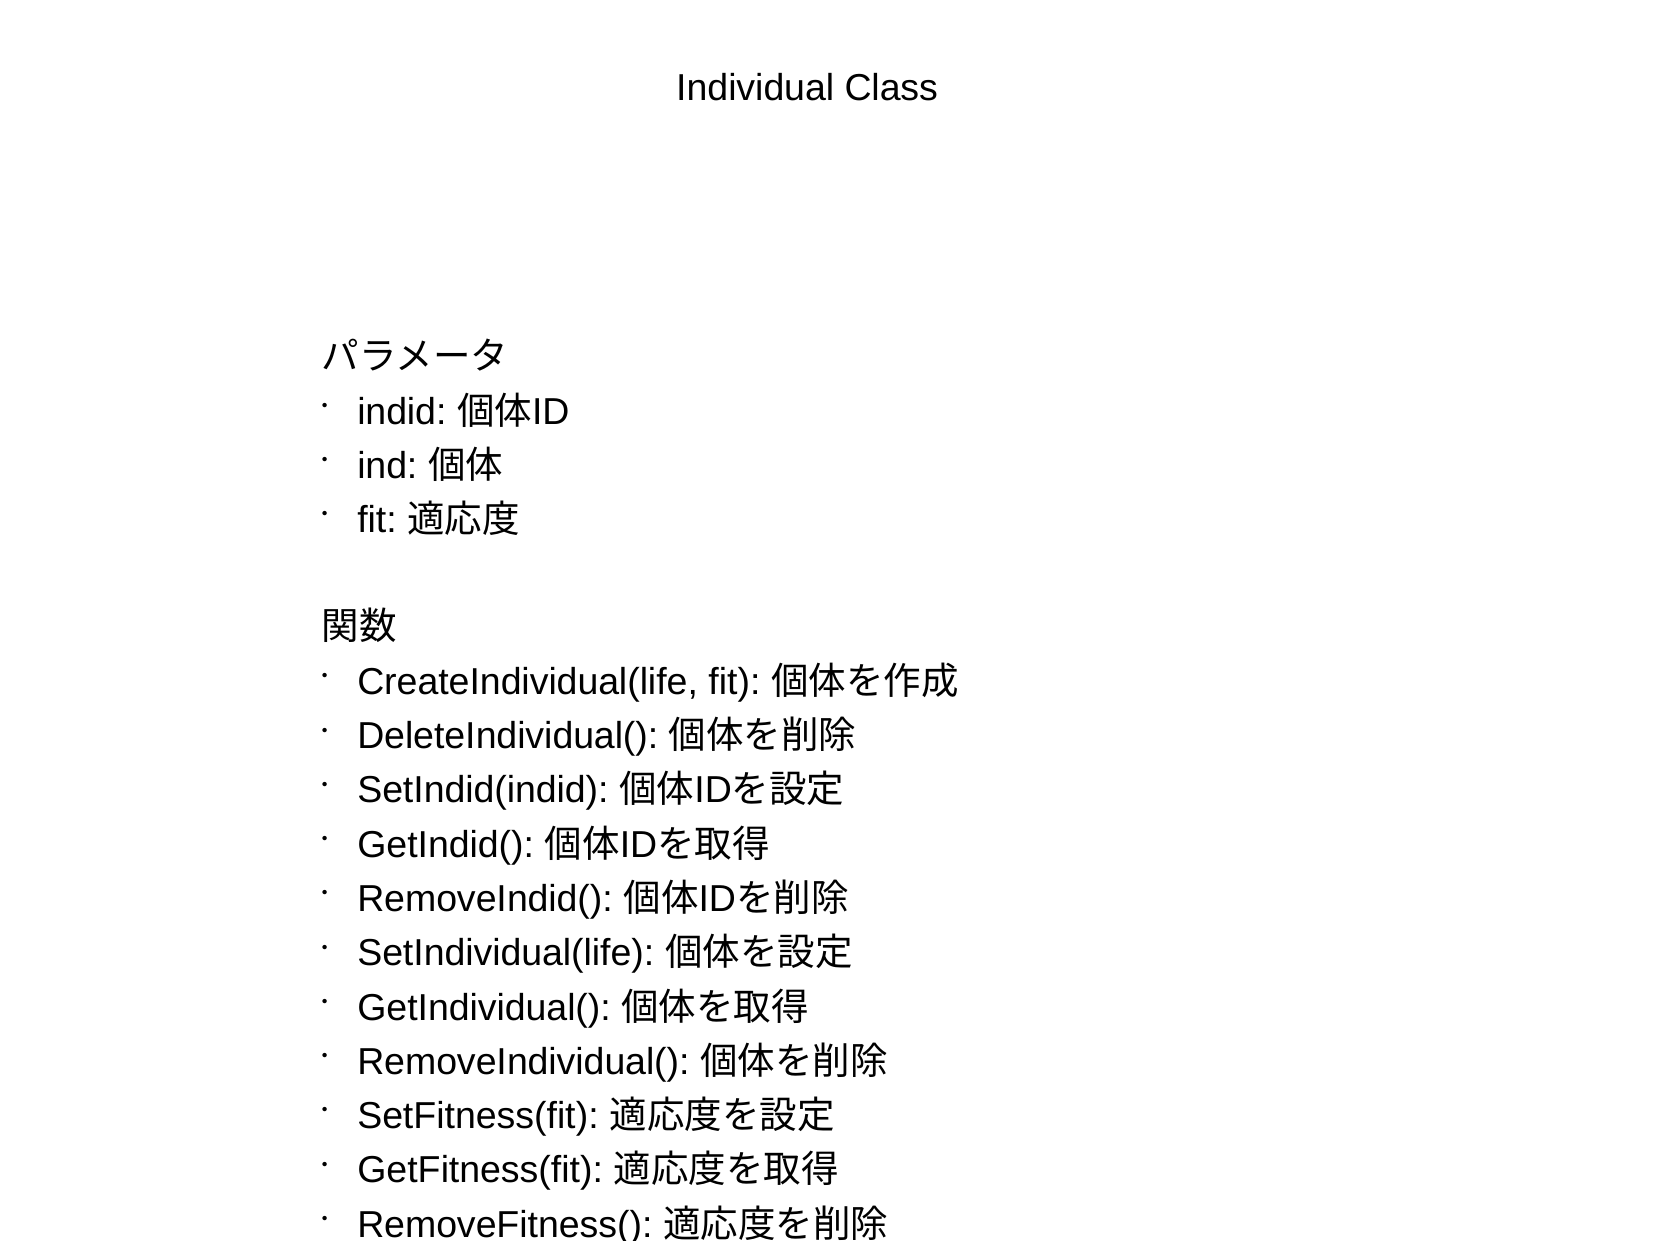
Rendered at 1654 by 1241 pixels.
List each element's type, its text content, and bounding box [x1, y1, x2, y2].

text_box Individual Class [661, 59, 953, 116]
text_box 関数 CreateIndividual(life, fit): 個体を作成 DeleteIndividual(): 個体を削除 SetIndid(indid): 個体IDを設定 GetIndid(): 個体IDを取得 RemoveIndid(): 個体IDを削除 SetIndividual(life): 個体を設定 GetIndividual(): 個体を取得 RemoveIndividual(): 個体を削除 SetFitness(fit): 適応度を設定 GetFitness(fit): 適応度を取得 RemoveFitness(): 適応度を削除 CalcFitness(calc, args): calcで与えられた関数と引数で適応度を算出 Print(): 個体の情報を表示 [307, 589, 1482, 1188]
text_box パラメータ indid: 個体ID ind: 個体 fit: 適応度 [307, 318, 585, 498]
